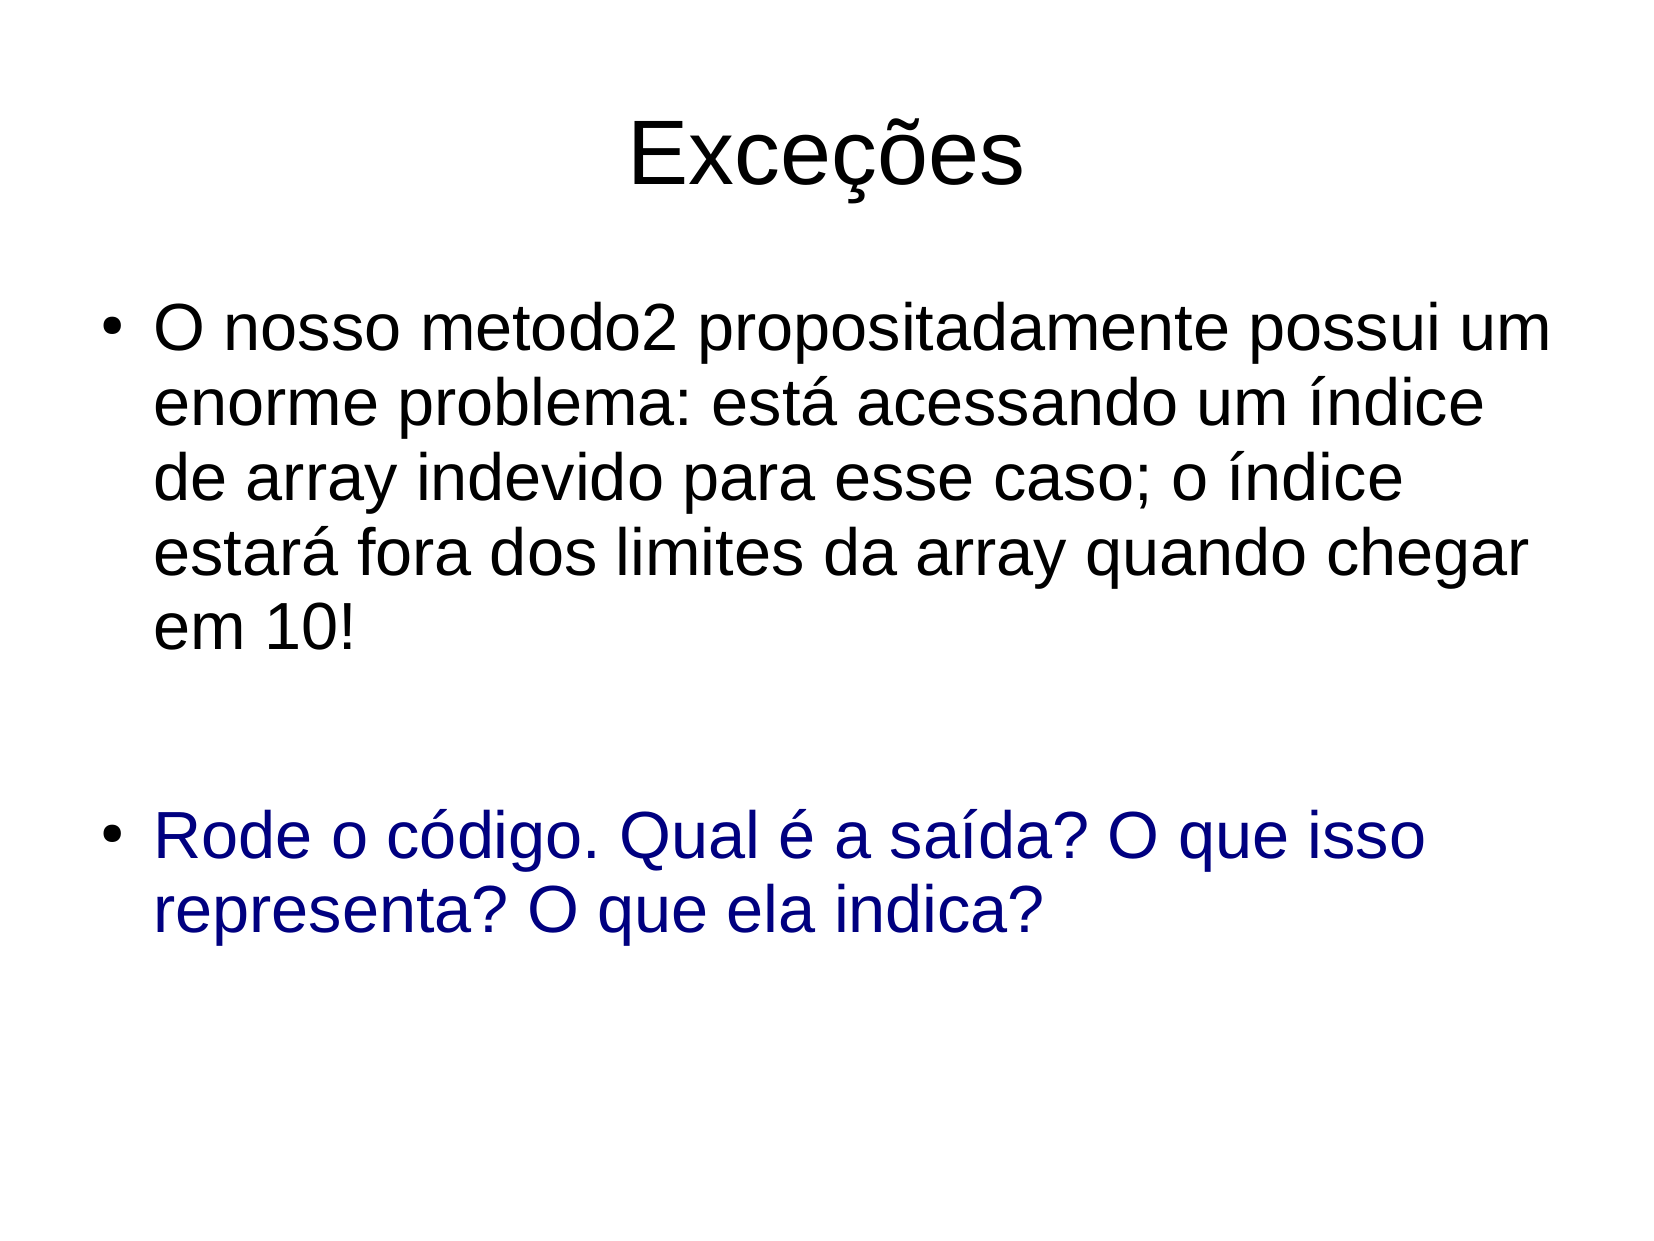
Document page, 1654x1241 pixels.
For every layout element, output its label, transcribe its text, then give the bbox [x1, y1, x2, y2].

list O nosso metodo2 propositadamente possui um enorme problema: está acessando um índice de array indevido para esse caso; o índice estará fora dos limites da array quando chegar em 10! Rode o código. Qual é a saída? O que isso representa? O que ela indica? [82, 290, 1571, 1109]
title Exceções [82, 49, 1571, 257]
